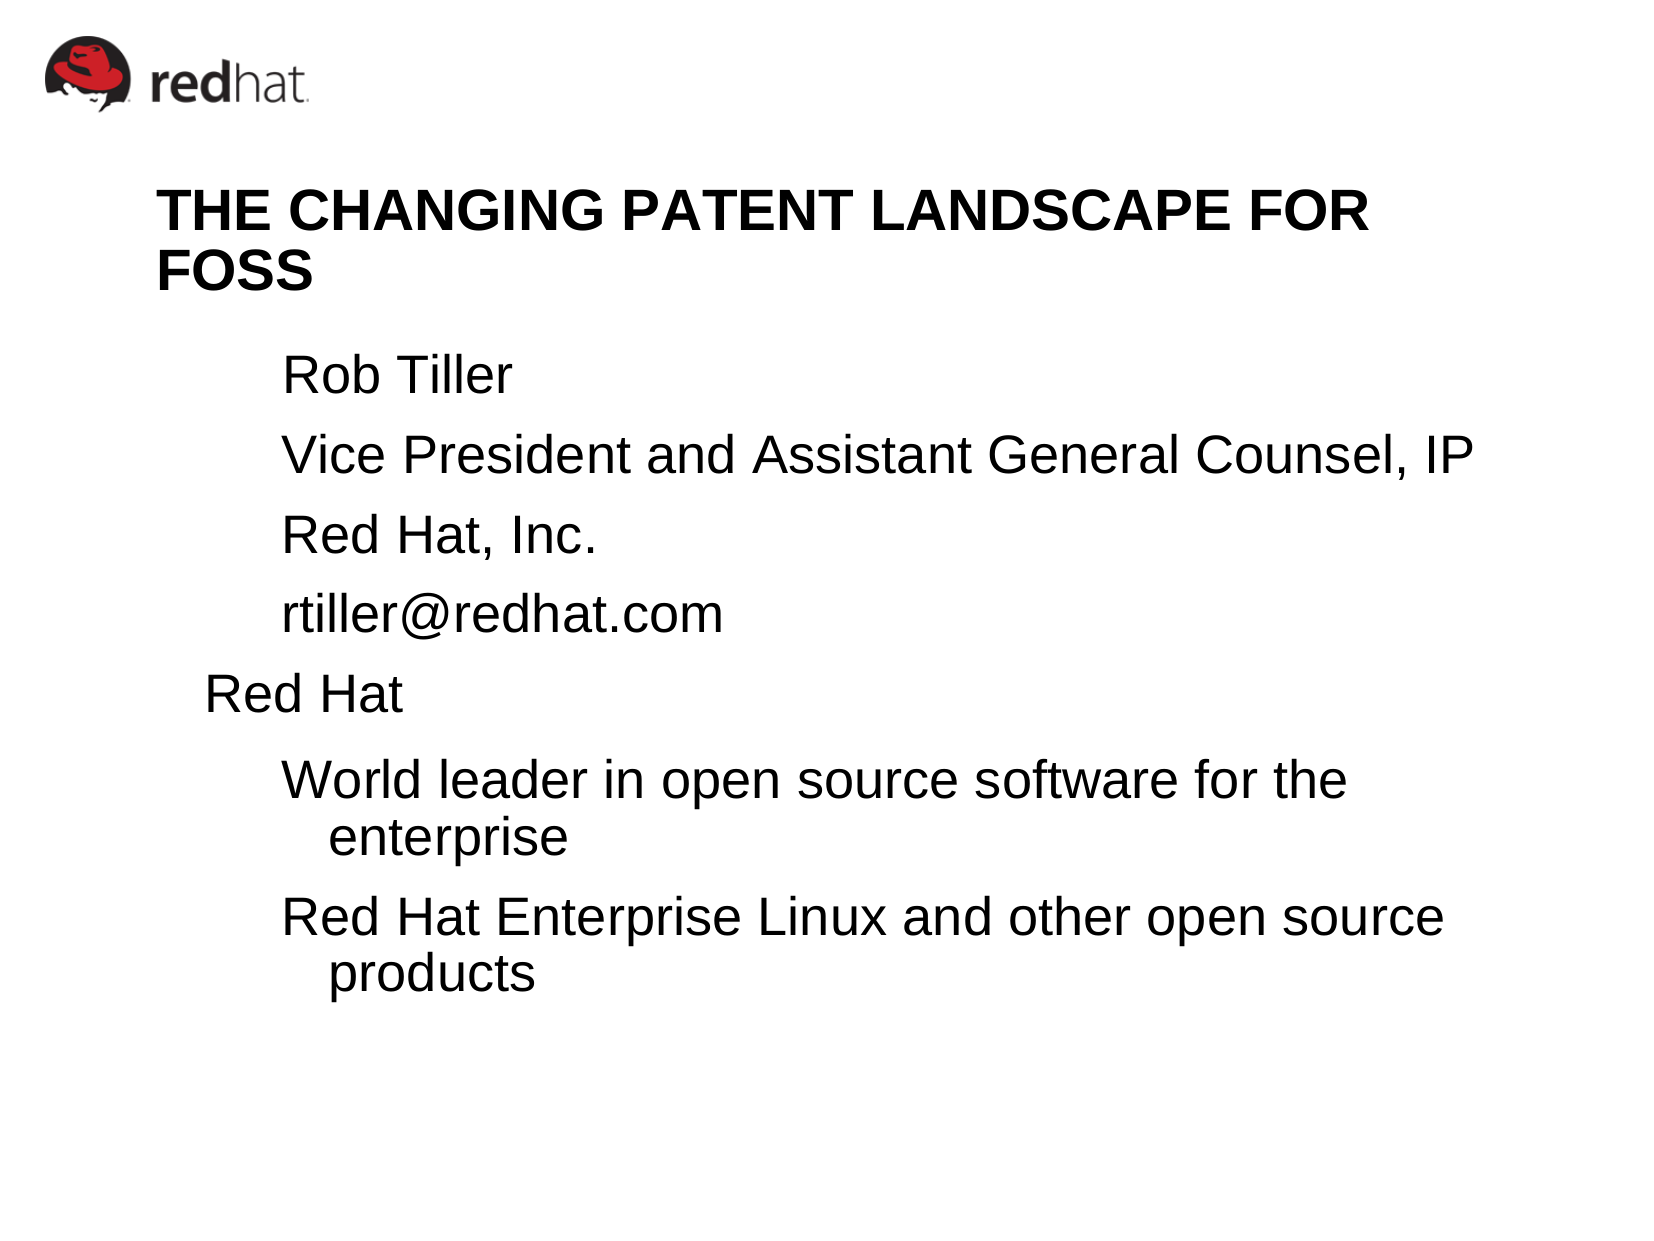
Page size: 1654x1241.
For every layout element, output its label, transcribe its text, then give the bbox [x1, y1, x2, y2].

picture [45, 36, 309, 122]
title THE CHANGING PATENT LANDSCAPE FOR FOSS [156, 179, 1502, 305]
list Rob Tiller Vice President and Assistant General Counsel, IP Red Hat, Inc. rtiller@redhat.com Red Hat World leader in open source software for the enterprise Red Hat Enterprise Linux and other open source products [187, 272, 1533, 1051]
